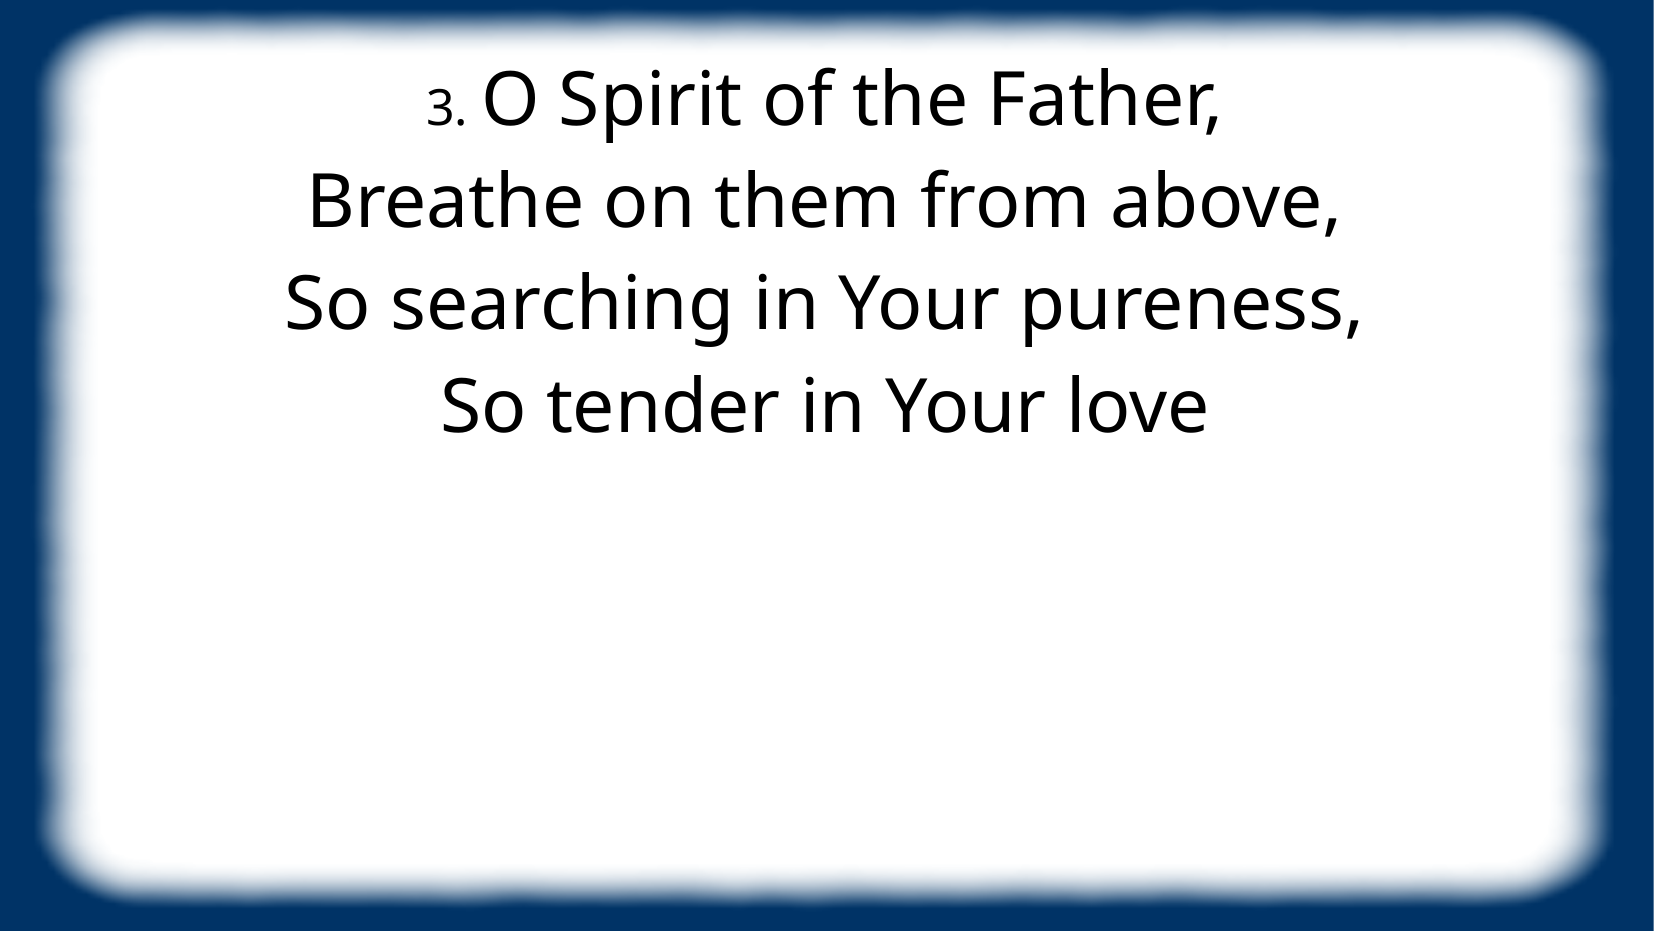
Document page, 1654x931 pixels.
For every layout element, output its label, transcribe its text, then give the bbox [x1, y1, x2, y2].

picture [0, 0, 1654, 931]
text_box 3. O Spirit of the Father, Breathe on them from above, So searching in Your pureness, So tender in Your love [105, 37, 1546, 452]
